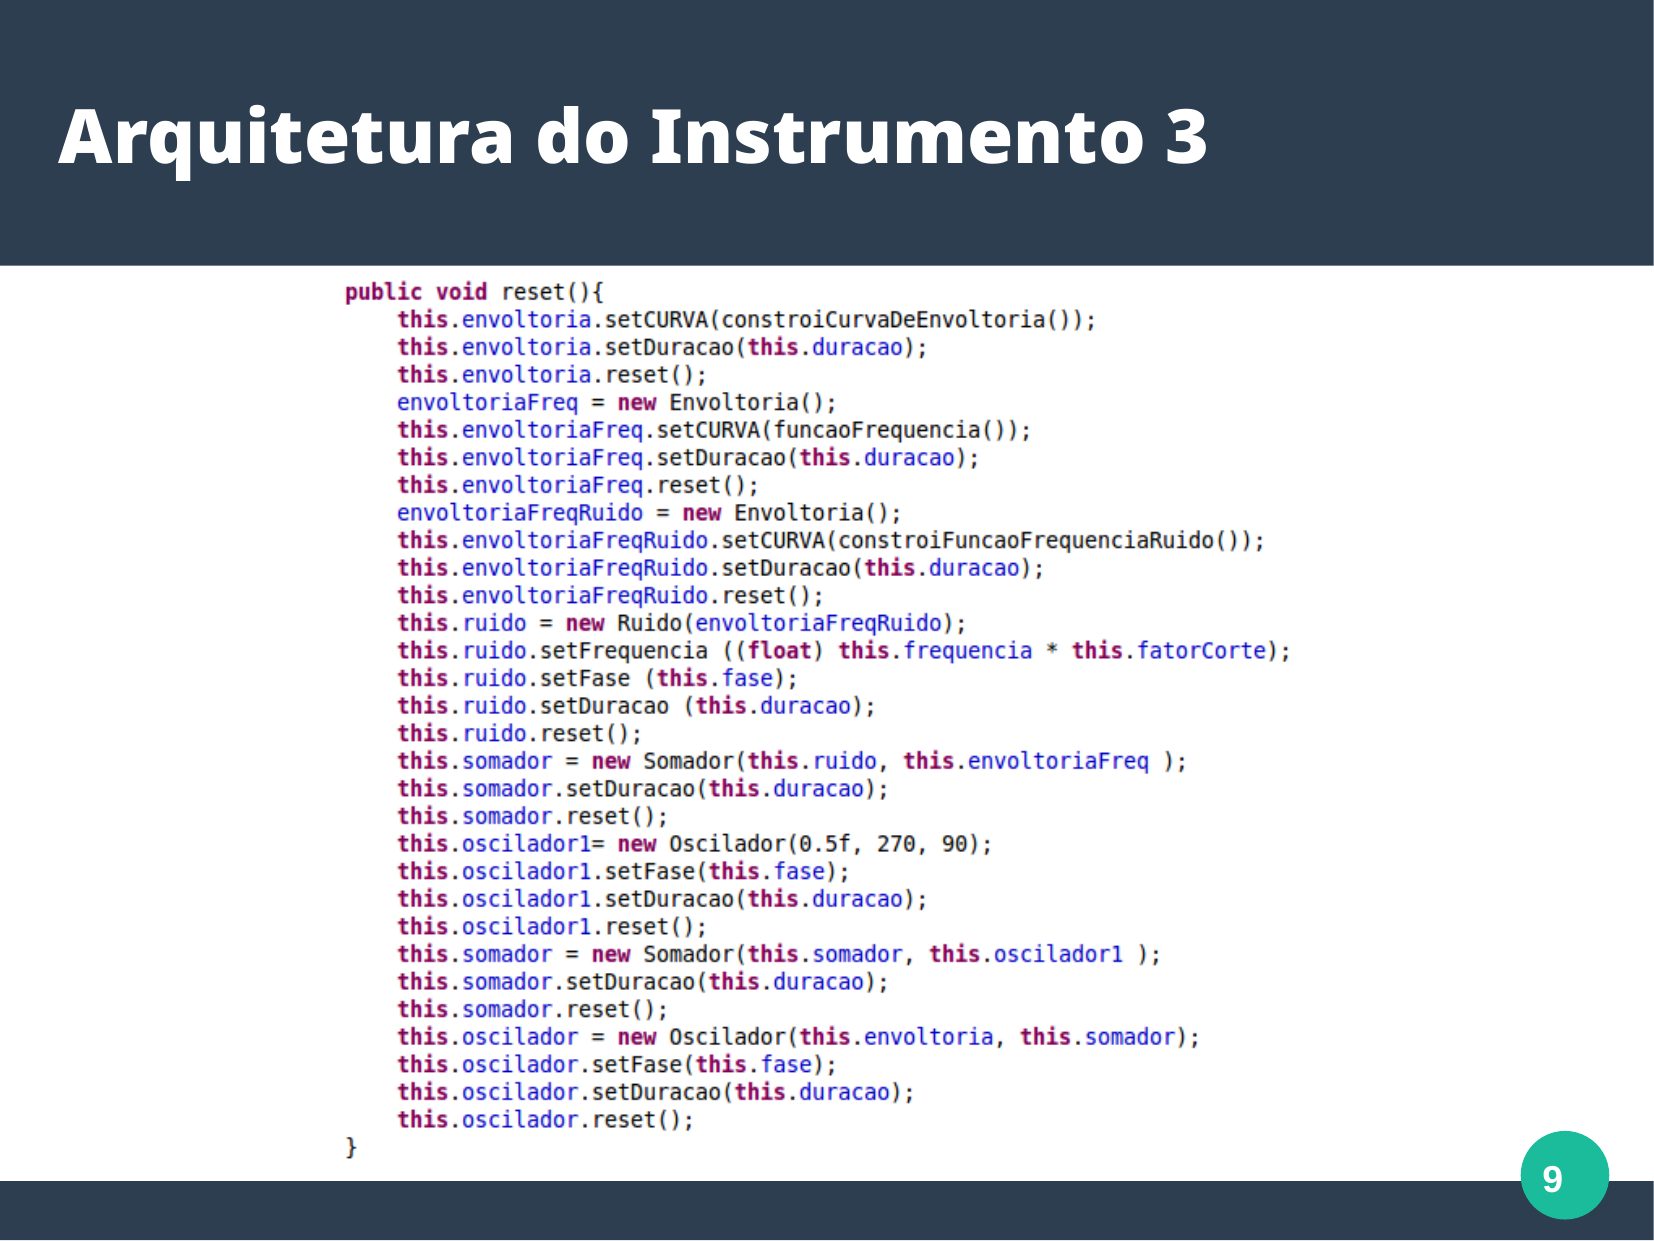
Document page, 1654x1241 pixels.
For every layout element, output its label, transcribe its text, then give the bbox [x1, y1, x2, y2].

picture [342, 279, 1294, 1170]
title Arquitetura do Instrumento 3 [59, 55, 1595, 213]
